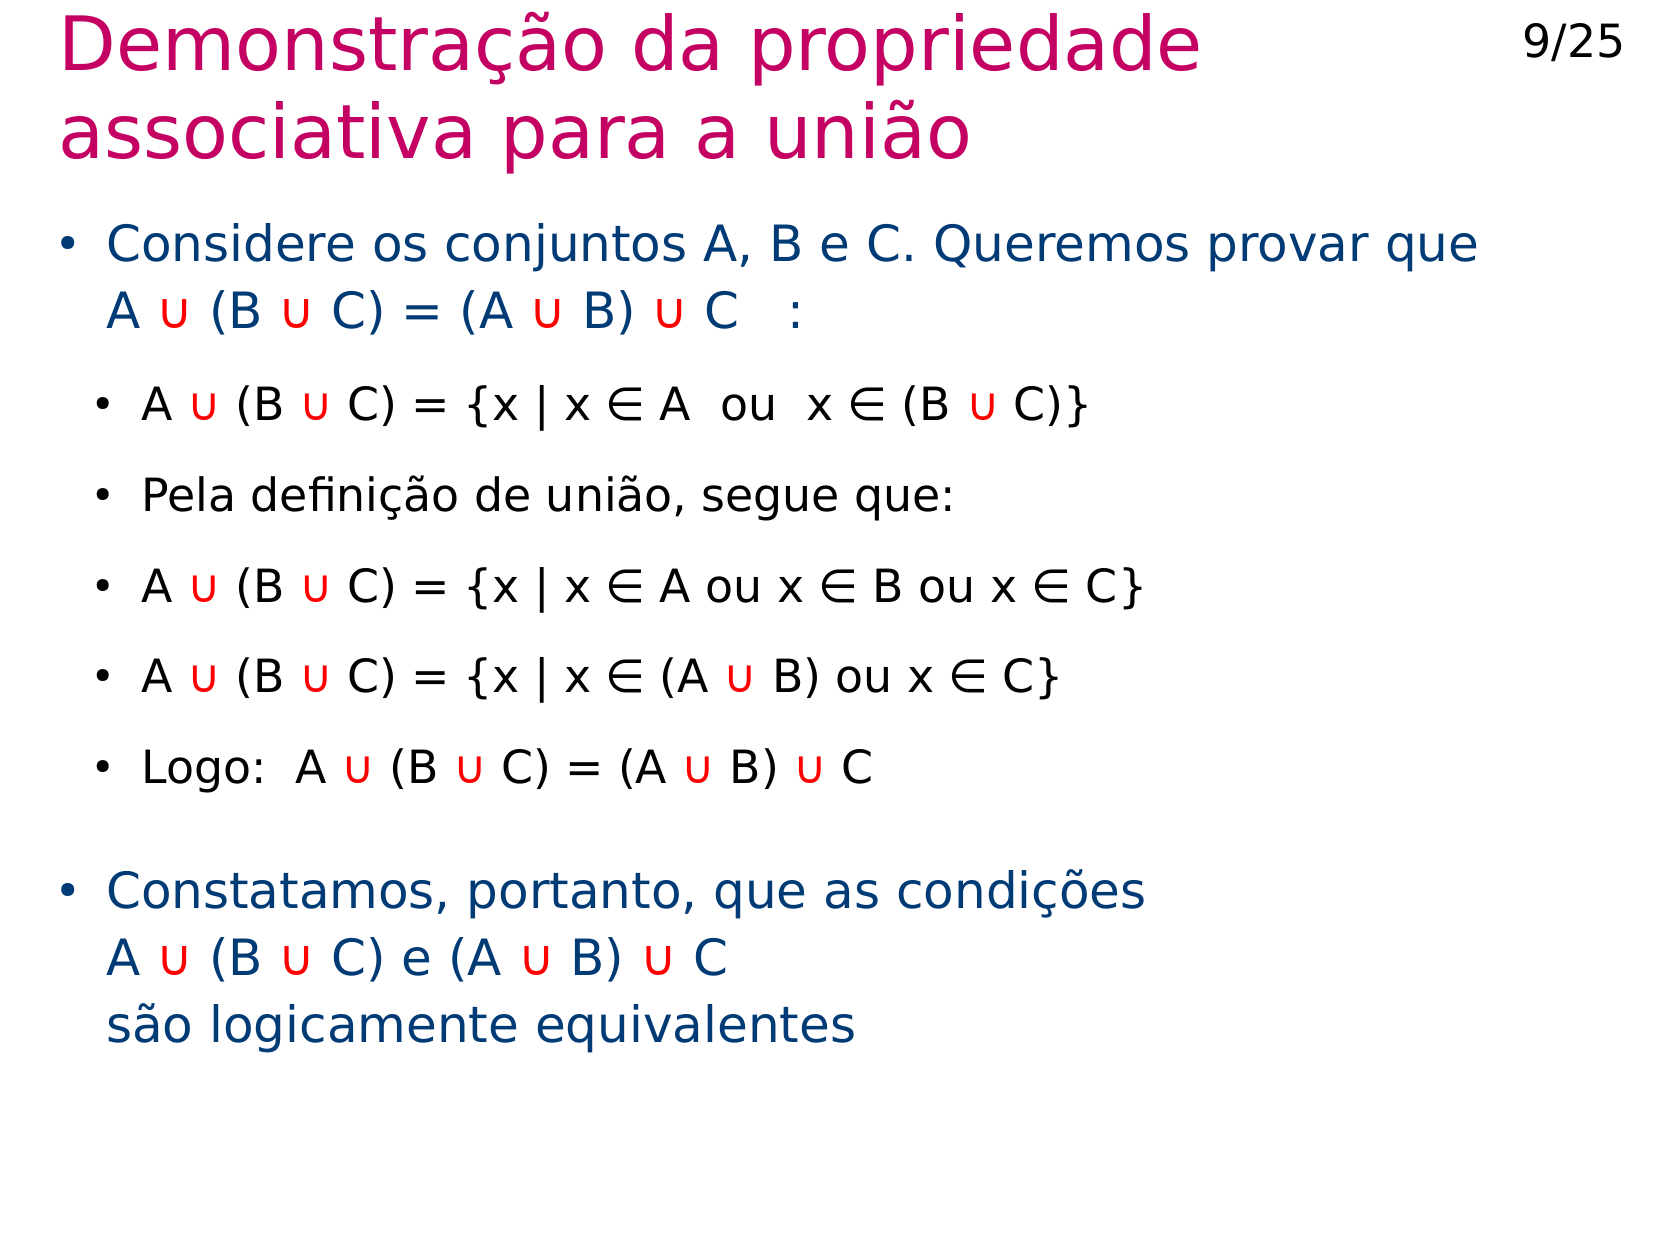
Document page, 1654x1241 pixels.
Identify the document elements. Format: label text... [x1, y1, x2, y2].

list Considere os conjuntos A, B e C. Queremos provar que A ∪ (B ∪ C) = (A ∪ B) ∪ C : A ∪ (B ∪ C) = {x | x ∈ A ou x ∈ (B ∪ C)} Pela definição de união, segue que: A ∪ (B ∪ C) = {x | x ∈ A ou x ∈ B ou x ∈ C} A ∪ (B ∪ C) = {x | x ∈ (A ∪ B) ou x ∈ C} Logo: A ∪ (B ∪ C) = (A ∪ B) ∪ C Constatamos, portanto, que as condições A ∪ (B ∪ C) e (A ∪ B) ∪ C são logicamente equivalentes [59, 206, 1625, 1211]
title Demonstração da propriedade associativa para a união [59, 1, 1625, 176]
